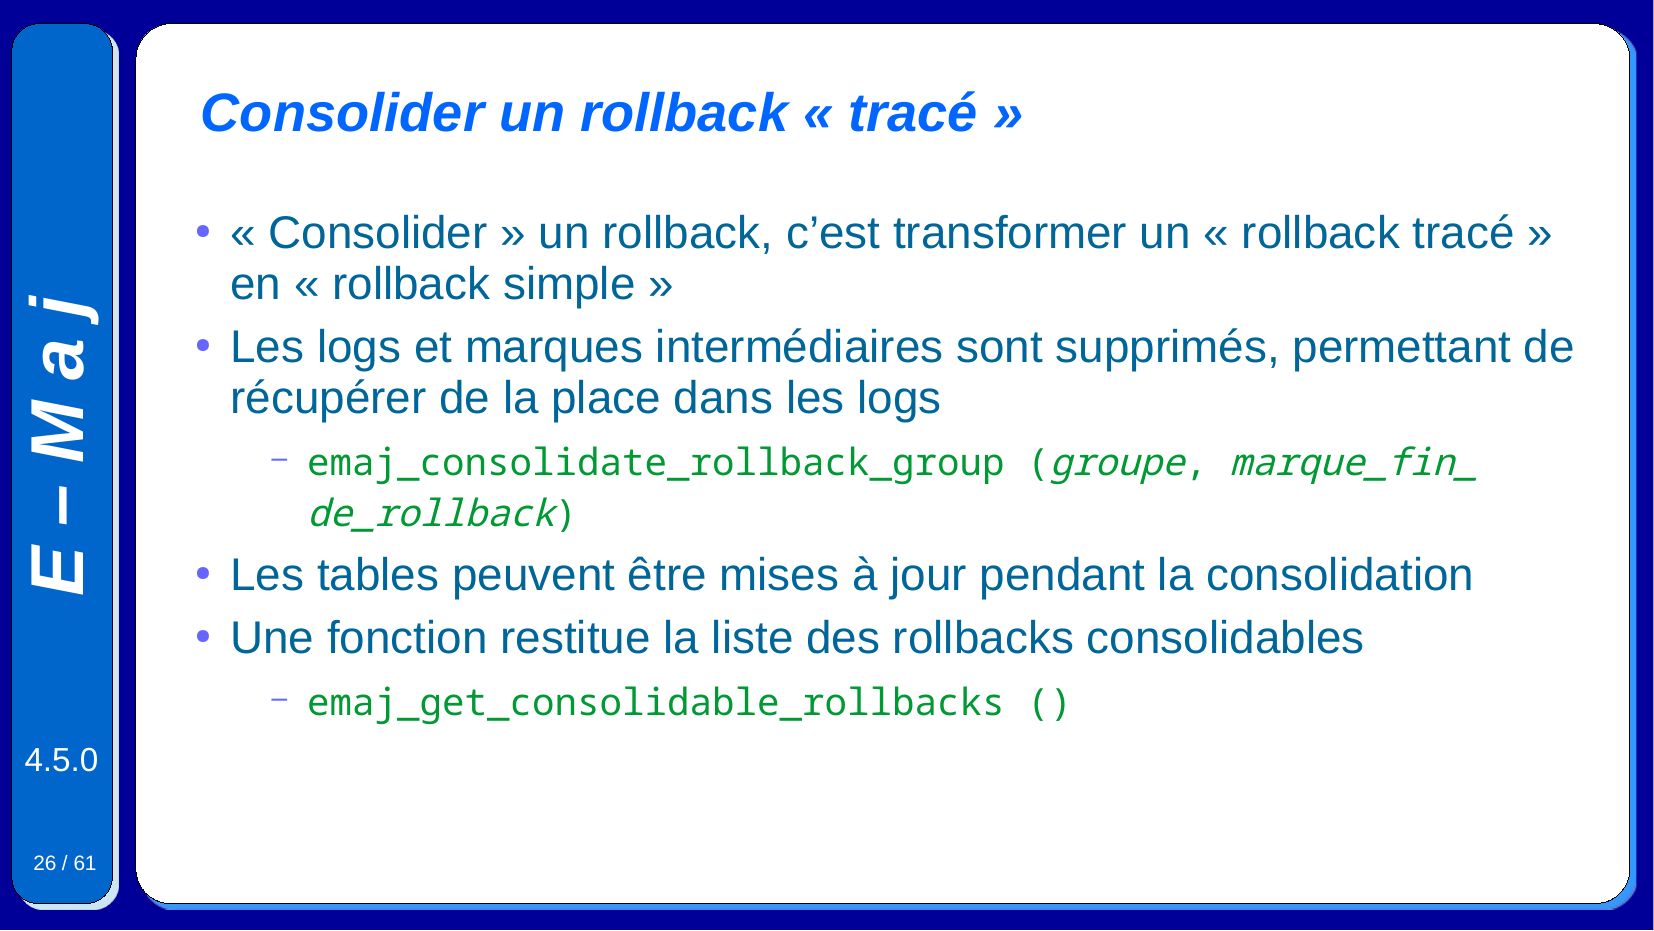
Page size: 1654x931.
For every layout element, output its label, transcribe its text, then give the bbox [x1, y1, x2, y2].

title Consolider un rollback « tracé » [200, 34, 1575, 191]
list « Consolider » un rollback, c’est transformer un « rollback tracé » en « rollback simple » Les logs et marques intermédiaires sont supprimés, permettant de récupérer de la place dans les logs emaj_consolidate_rollback_group (groupe, marque_fin_ de_rollback) Les tables peuvent être mises à jour pendant la consolidation Une fonction restitue la liste des rollbacks consolidables emaj_get_consolidable_rollbacks () [177, 206, 1587, 827]
